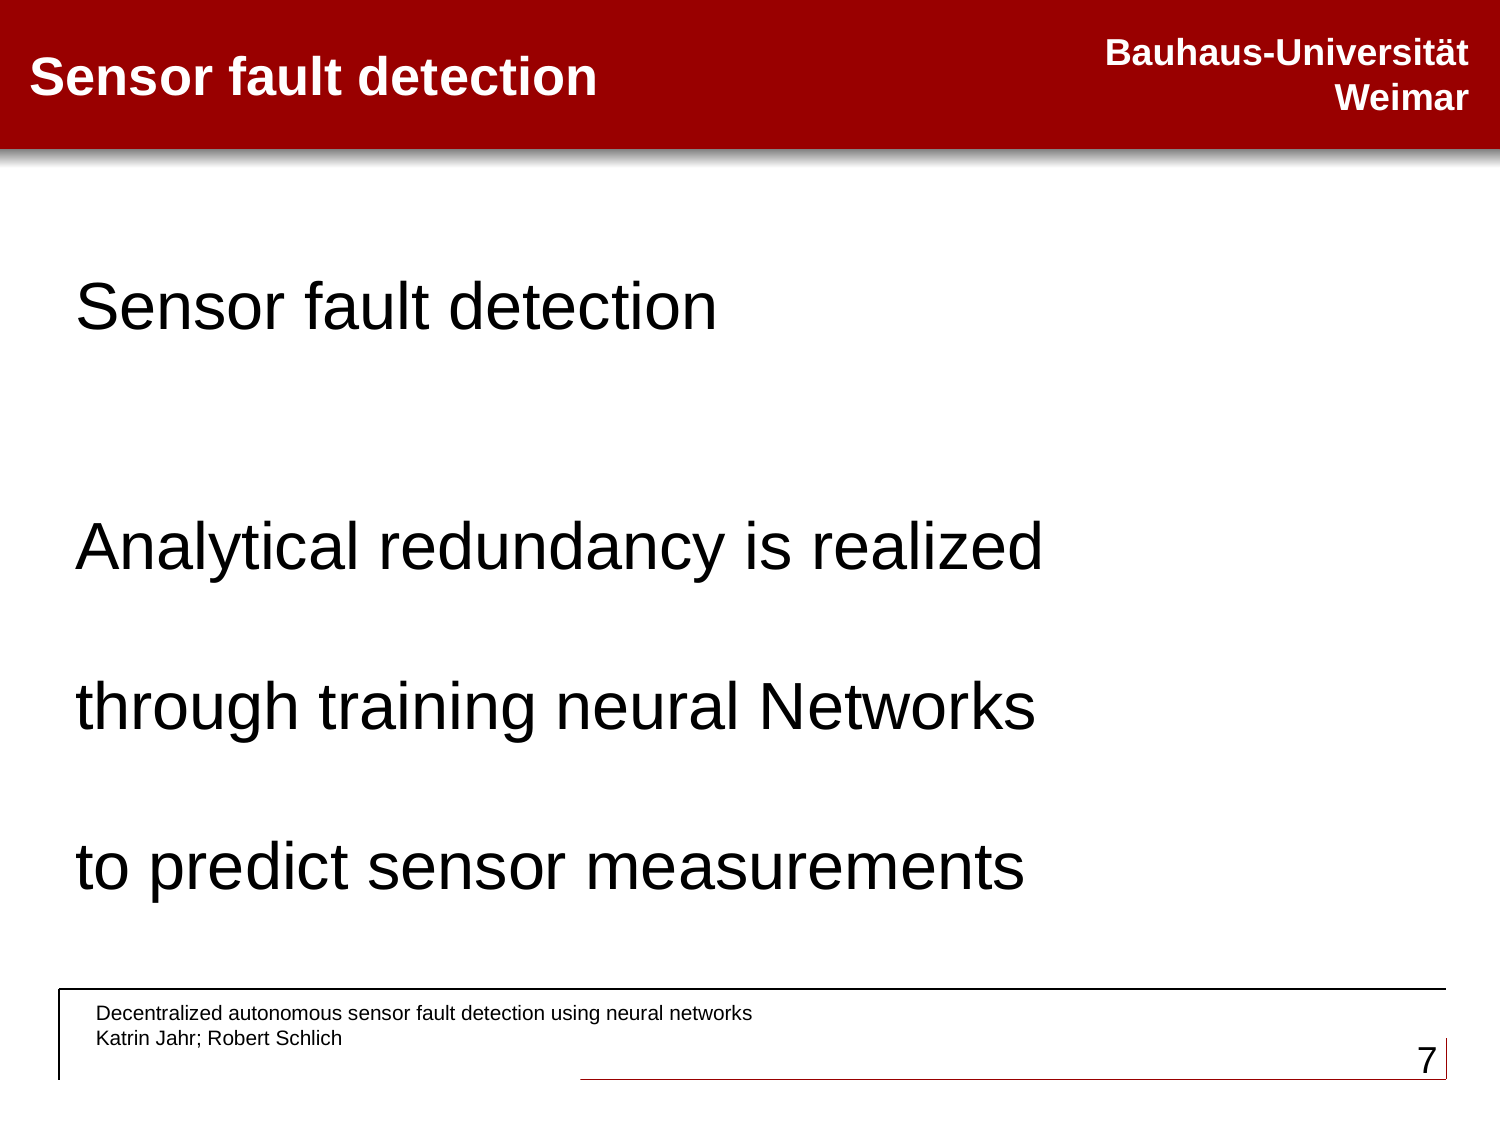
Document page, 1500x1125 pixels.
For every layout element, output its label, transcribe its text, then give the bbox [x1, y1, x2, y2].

text_box Sensor fault detection Analytical redundancy is realized through training neural Networks to predict sensor measurements [74, 263, 1425, 1086]
text_box Sensor fault detection [29, 0, 1103, 153]
